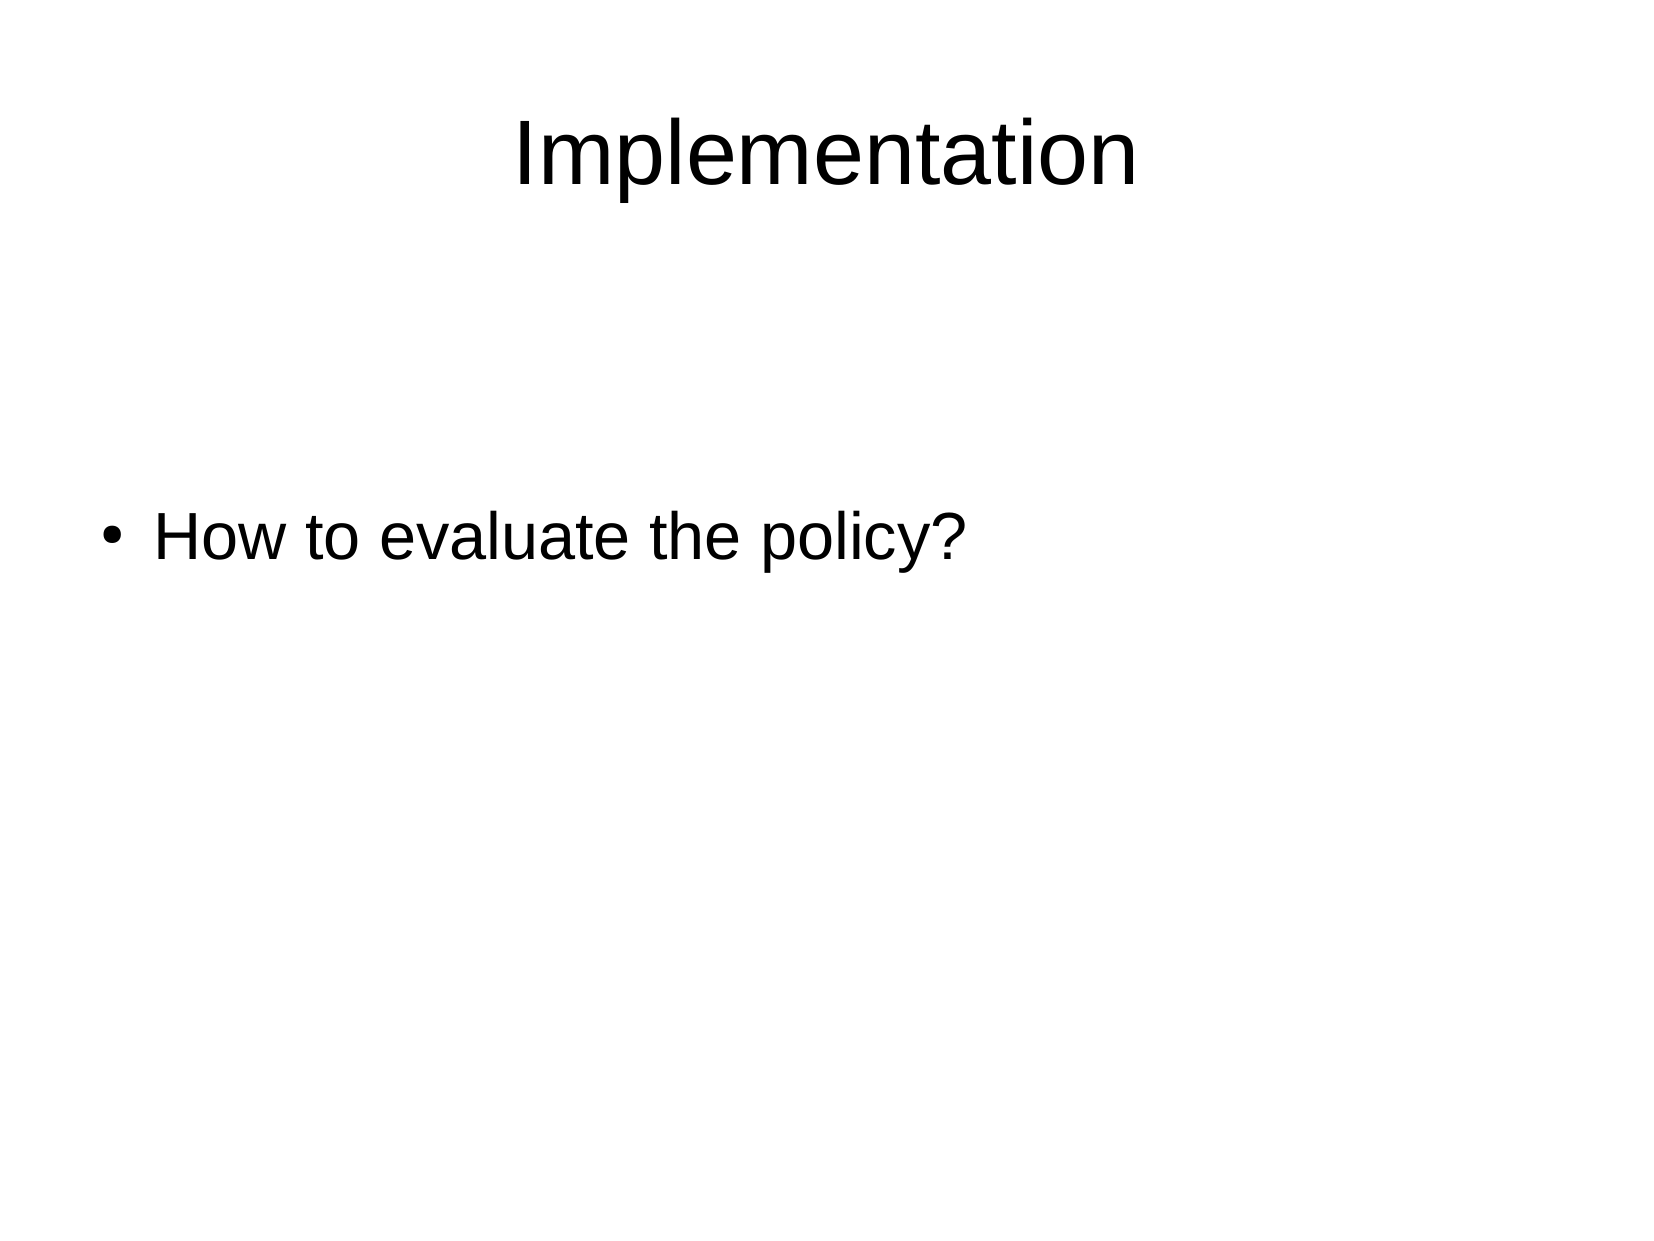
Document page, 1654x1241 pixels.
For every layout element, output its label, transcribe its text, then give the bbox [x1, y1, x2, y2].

title Implementation [82, 49, 1571, 257]
list How to evaluate the policy? [82, 290, 1571, 1010]
